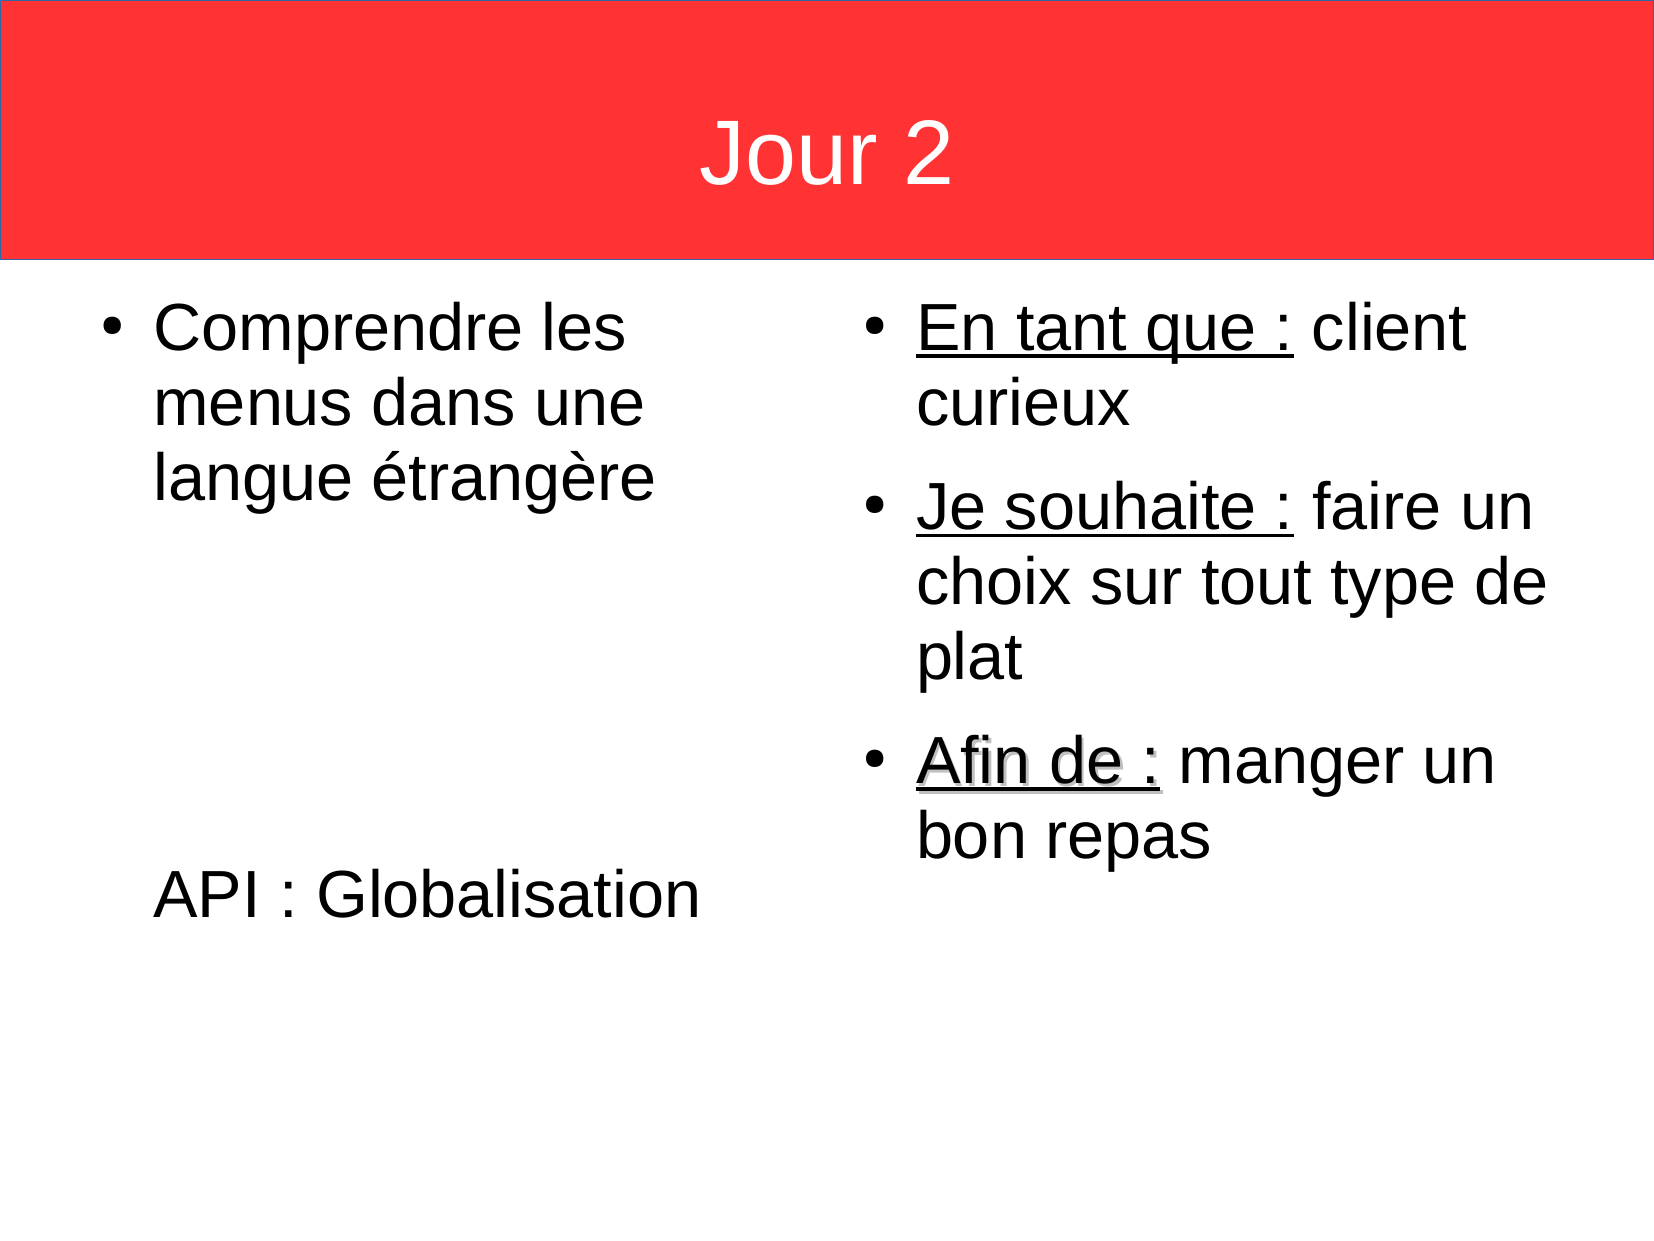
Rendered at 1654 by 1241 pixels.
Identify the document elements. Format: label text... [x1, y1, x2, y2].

list En tant que : client curieux Je souhaite : faire un choix sur tout type de plat Afin de : manger un bon repas [845, 290, 1572, 1010]
list Comprendre les menus dans une langue étrangère API : Globalisation [82, 290, 809, 1010]
title Jour 2 [82, 49, 1571, 257]
text_box [0, 0, 1654, 260]
